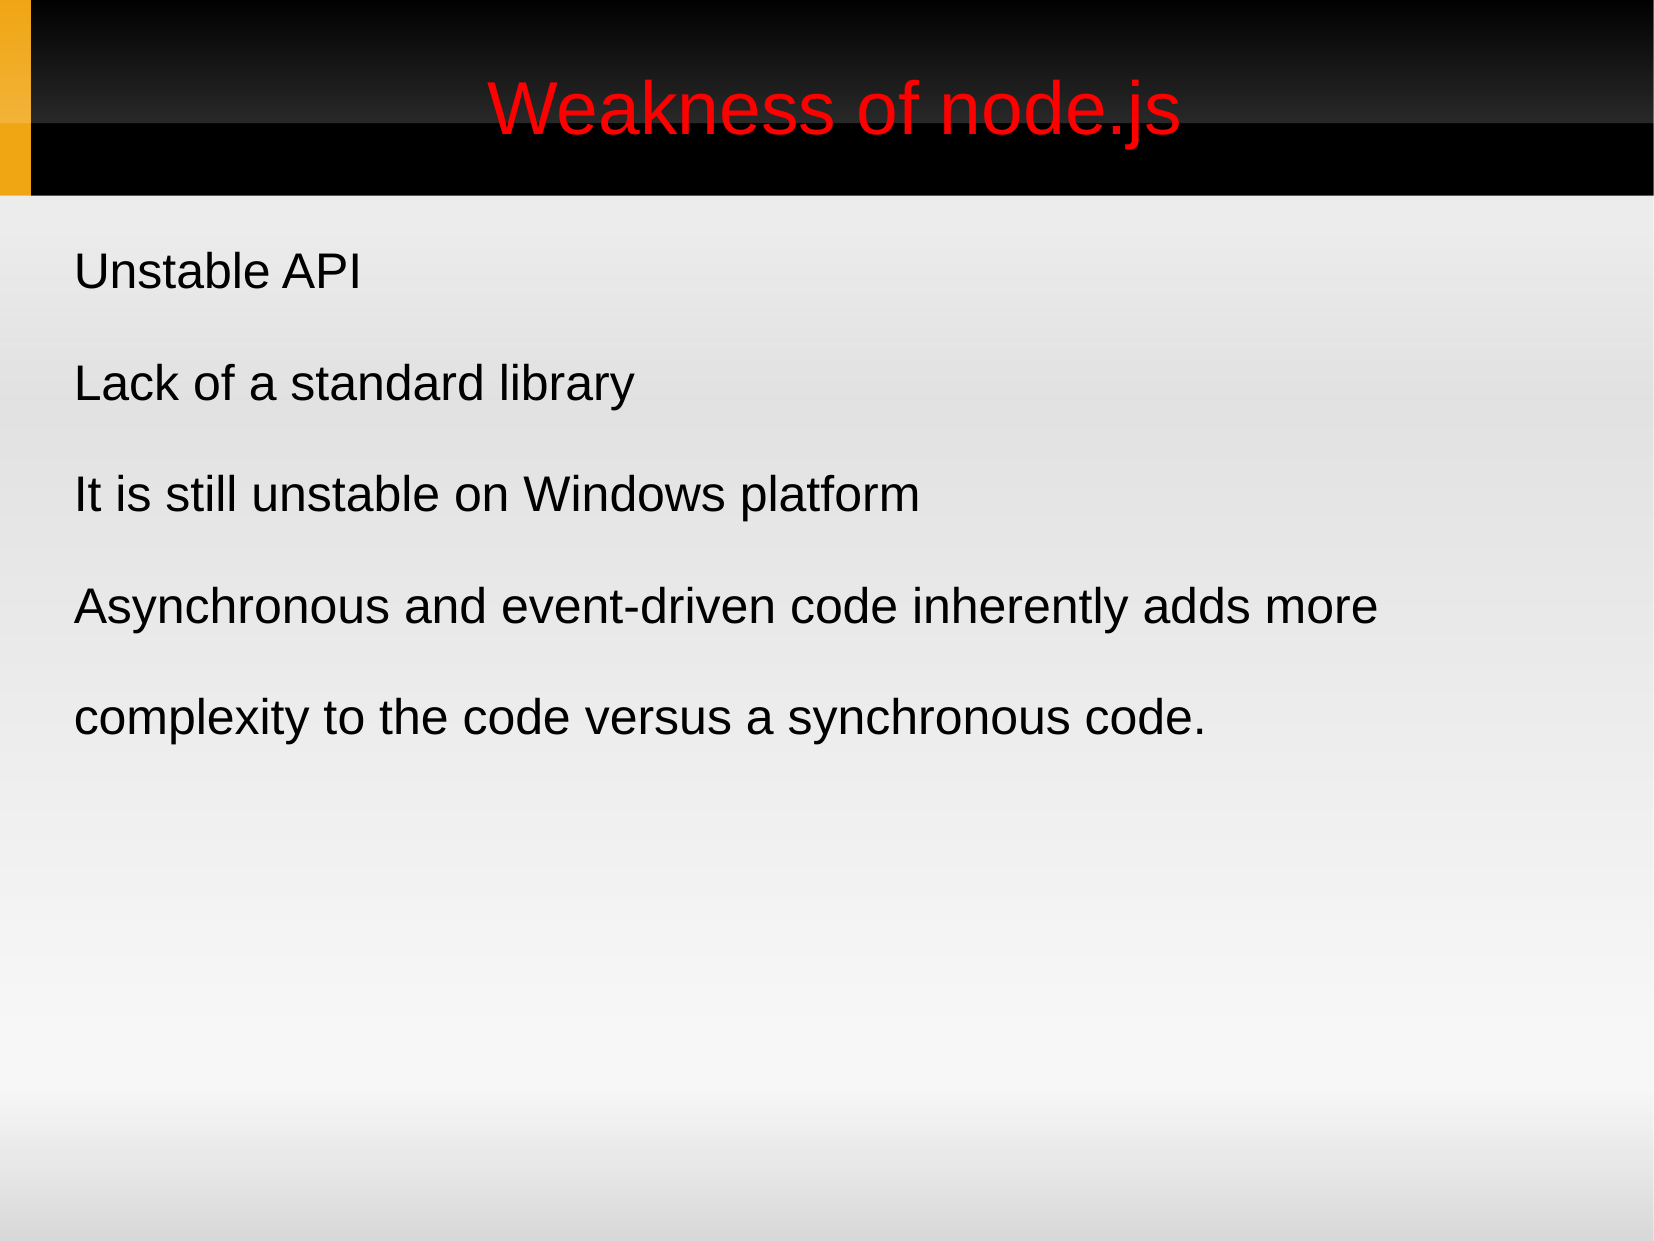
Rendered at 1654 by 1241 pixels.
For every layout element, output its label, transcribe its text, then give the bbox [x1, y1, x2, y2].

picture [0, 0, 1654, 1241]
text_box Unstable API Lack of a standard library It is still unstable on Windows platform Asynchronous and event-driven code inherently adds more complexity to the code versus a synchronous code. [59, 236, 1601, 753]
text_box Weakness of node.js [472, 59, 1329, 236]
